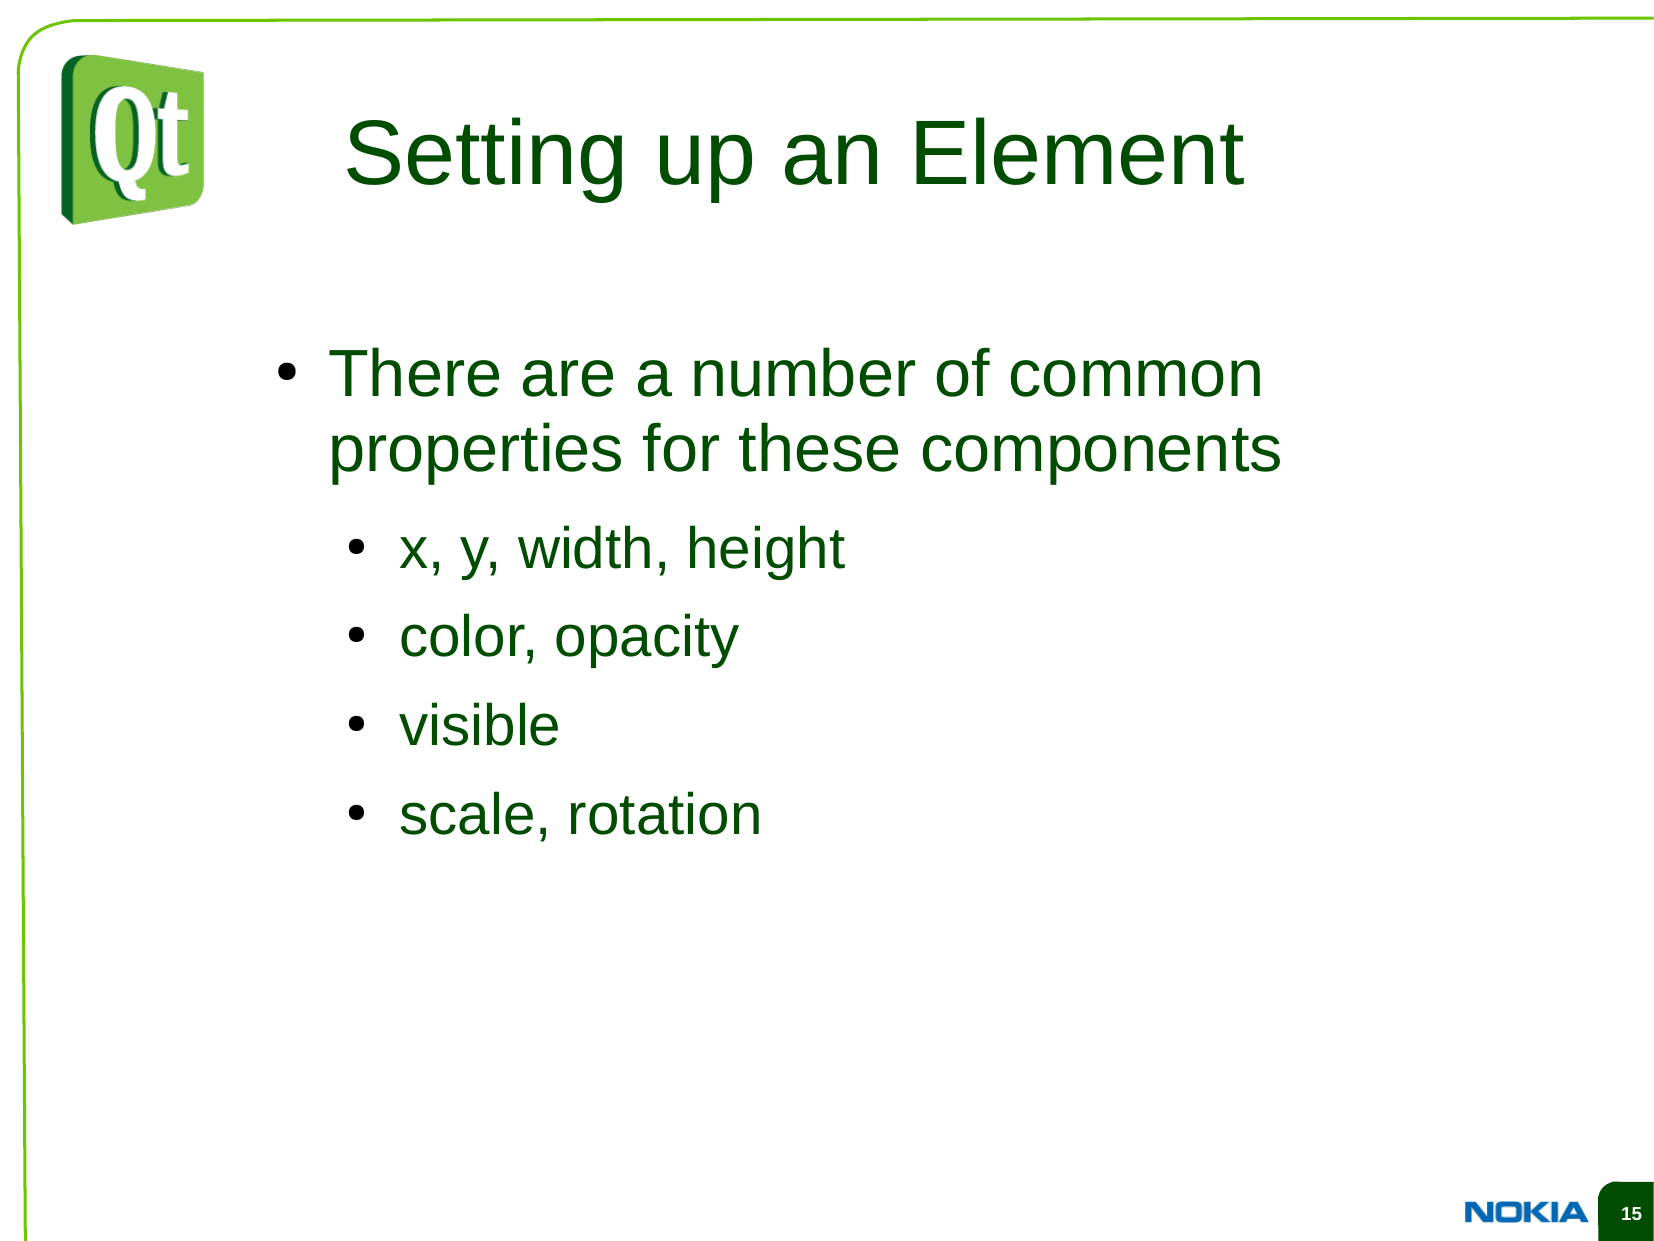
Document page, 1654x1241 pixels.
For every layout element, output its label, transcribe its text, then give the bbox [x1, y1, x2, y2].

picture [1465, 1201, 1589, 1223]
title Setting up an Element [257, 56, 1333, 250]
picture [61, 55, 204, 225]
list There are a number of common properties for these components x, y, width, height color, opacity visible scale, rotation [257, 336, 1577, 1156]
